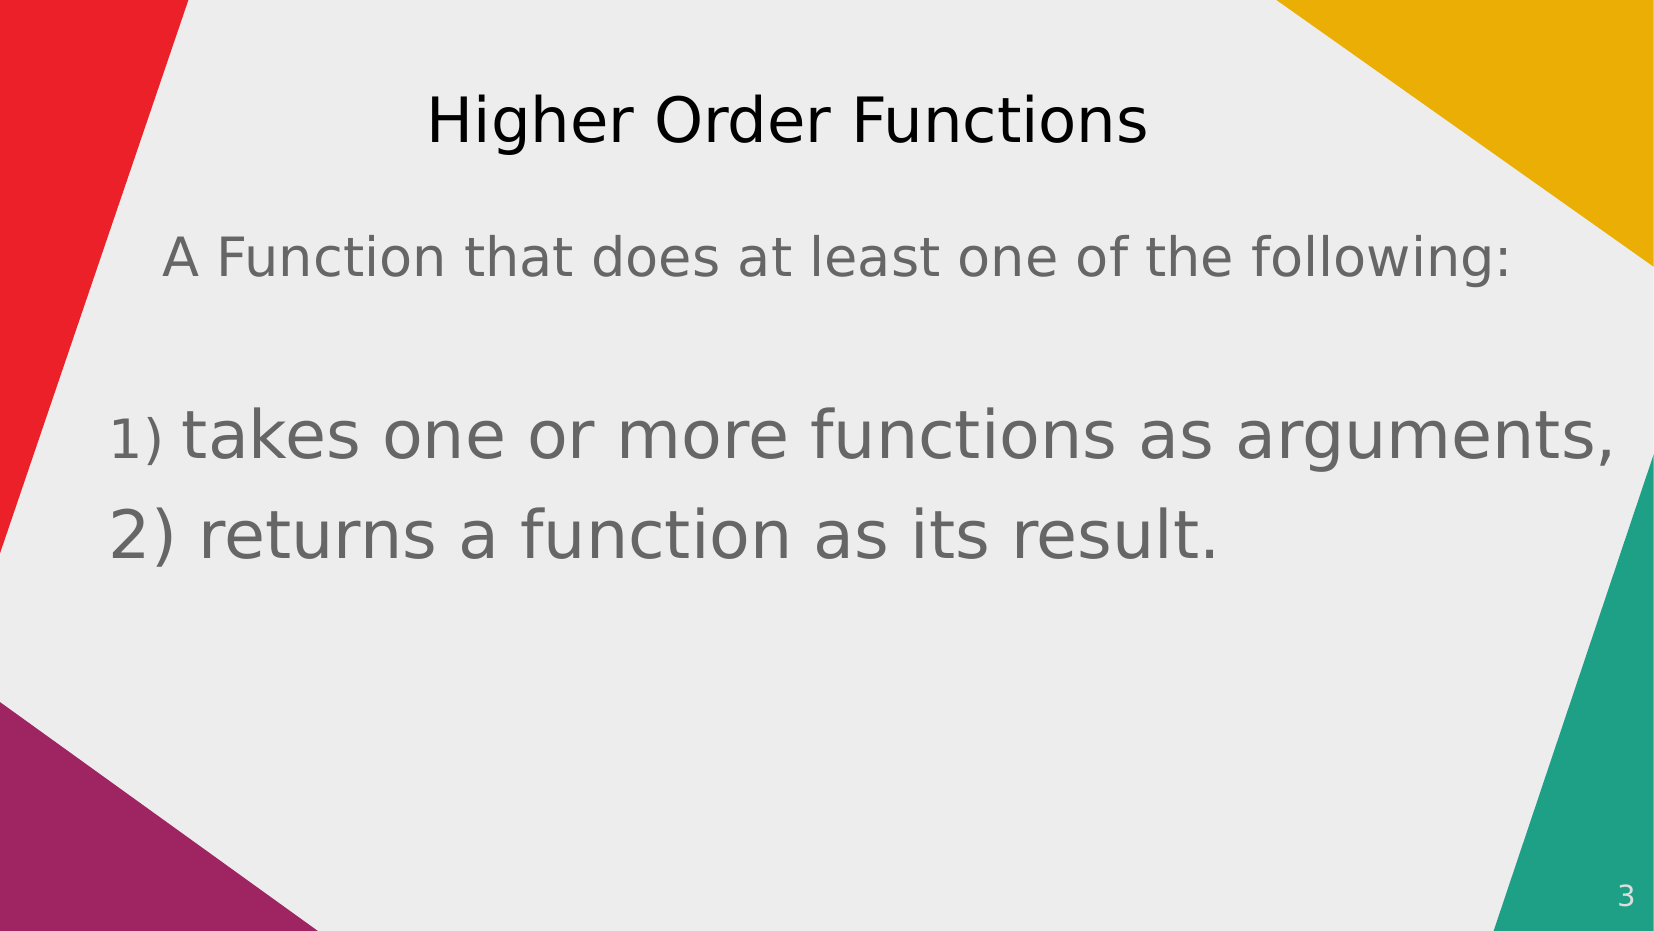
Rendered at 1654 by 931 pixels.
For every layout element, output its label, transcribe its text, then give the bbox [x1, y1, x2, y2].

list A Function that does at least one of the following: takes one or more functions as arguments, returns a function as its result. [91, 226, 1630, 775]
title Higher Order Functions [76, 47, 1501, 196]
